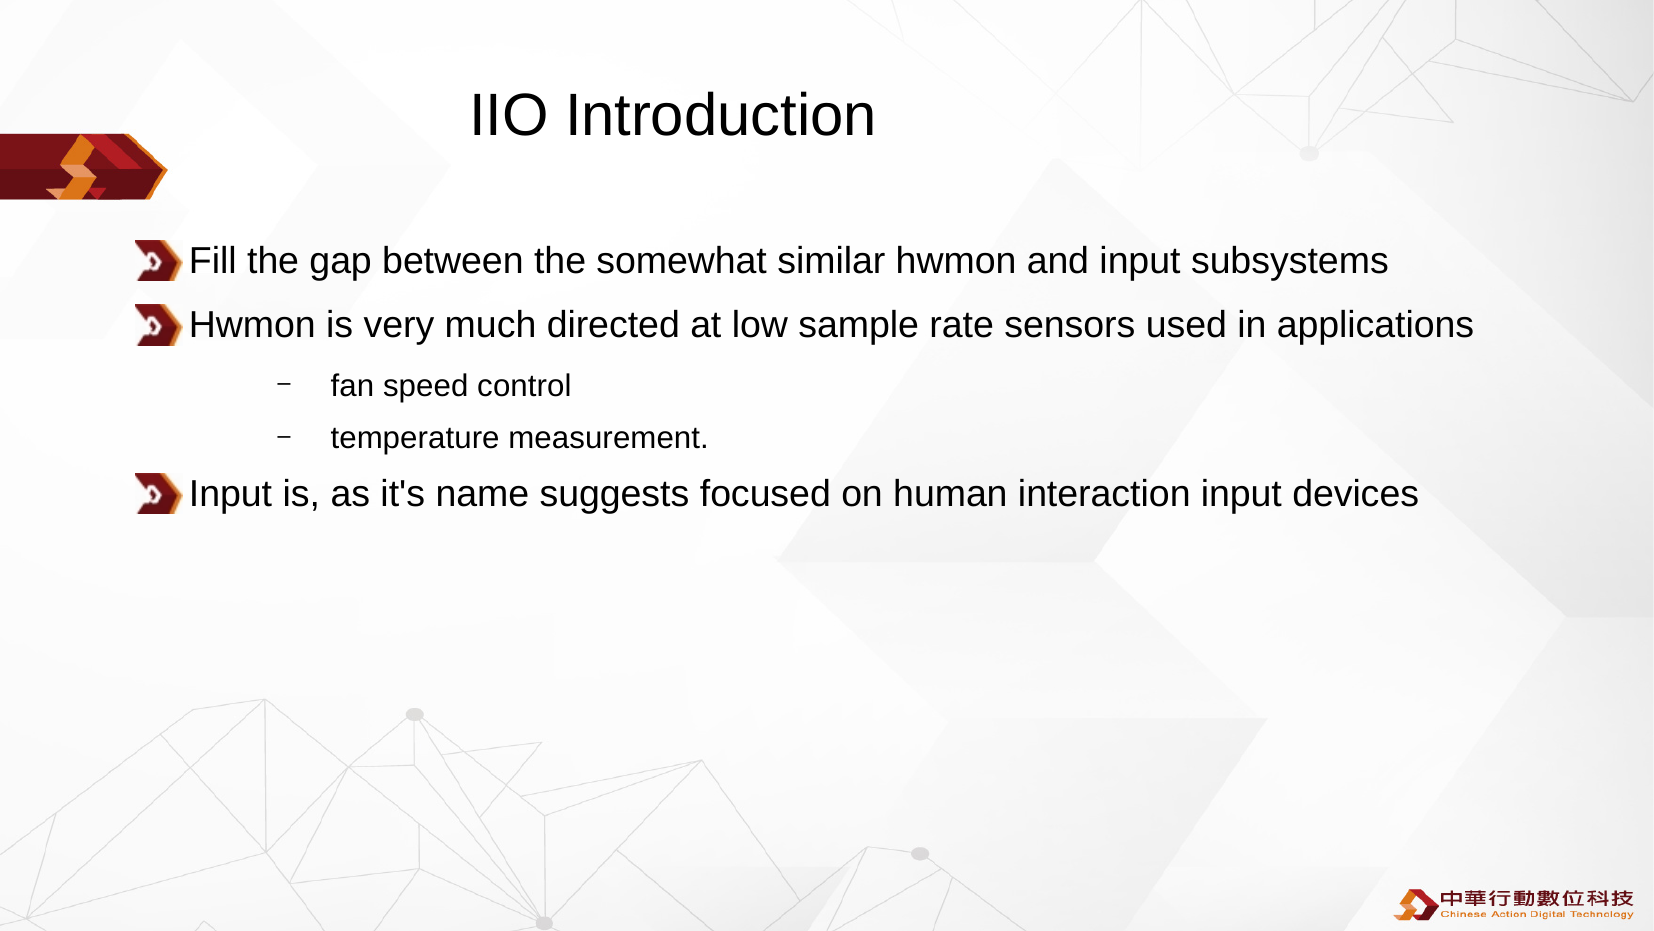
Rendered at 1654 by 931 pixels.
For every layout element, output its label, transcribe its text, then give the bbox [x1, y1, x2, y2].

title IIO Introduction [82, 70, 1264, 160]
picture [0, 0, 1654, 931]
list Fill the gap between the somewhat similar hwmon and input subsystems Hwmon is very much directed at low sample rate sensors used in applications fan speed control temperature measurement. Input is, as it's name suggests focused on human interaction input devices [118, 239, 1571, 780]
